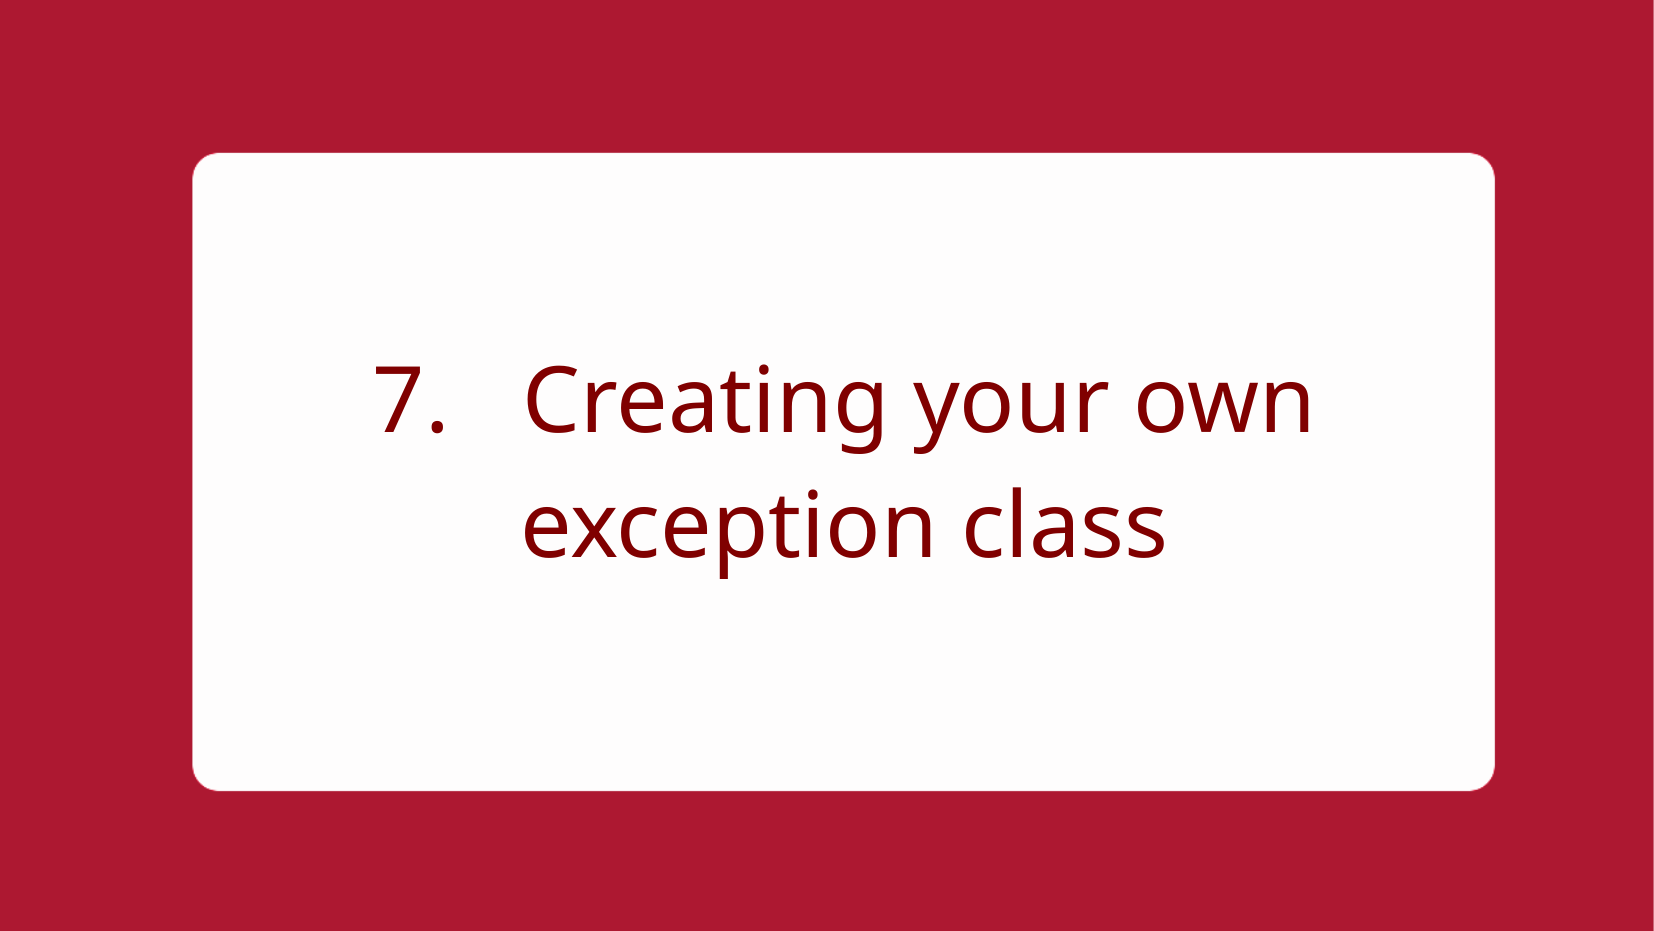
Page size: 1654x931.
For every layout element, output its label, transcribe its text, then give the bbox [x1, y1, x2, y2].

picture [0, 0, 1654, 931]
title 7. Creating your own exception class [201, 396, 1488, 524]
